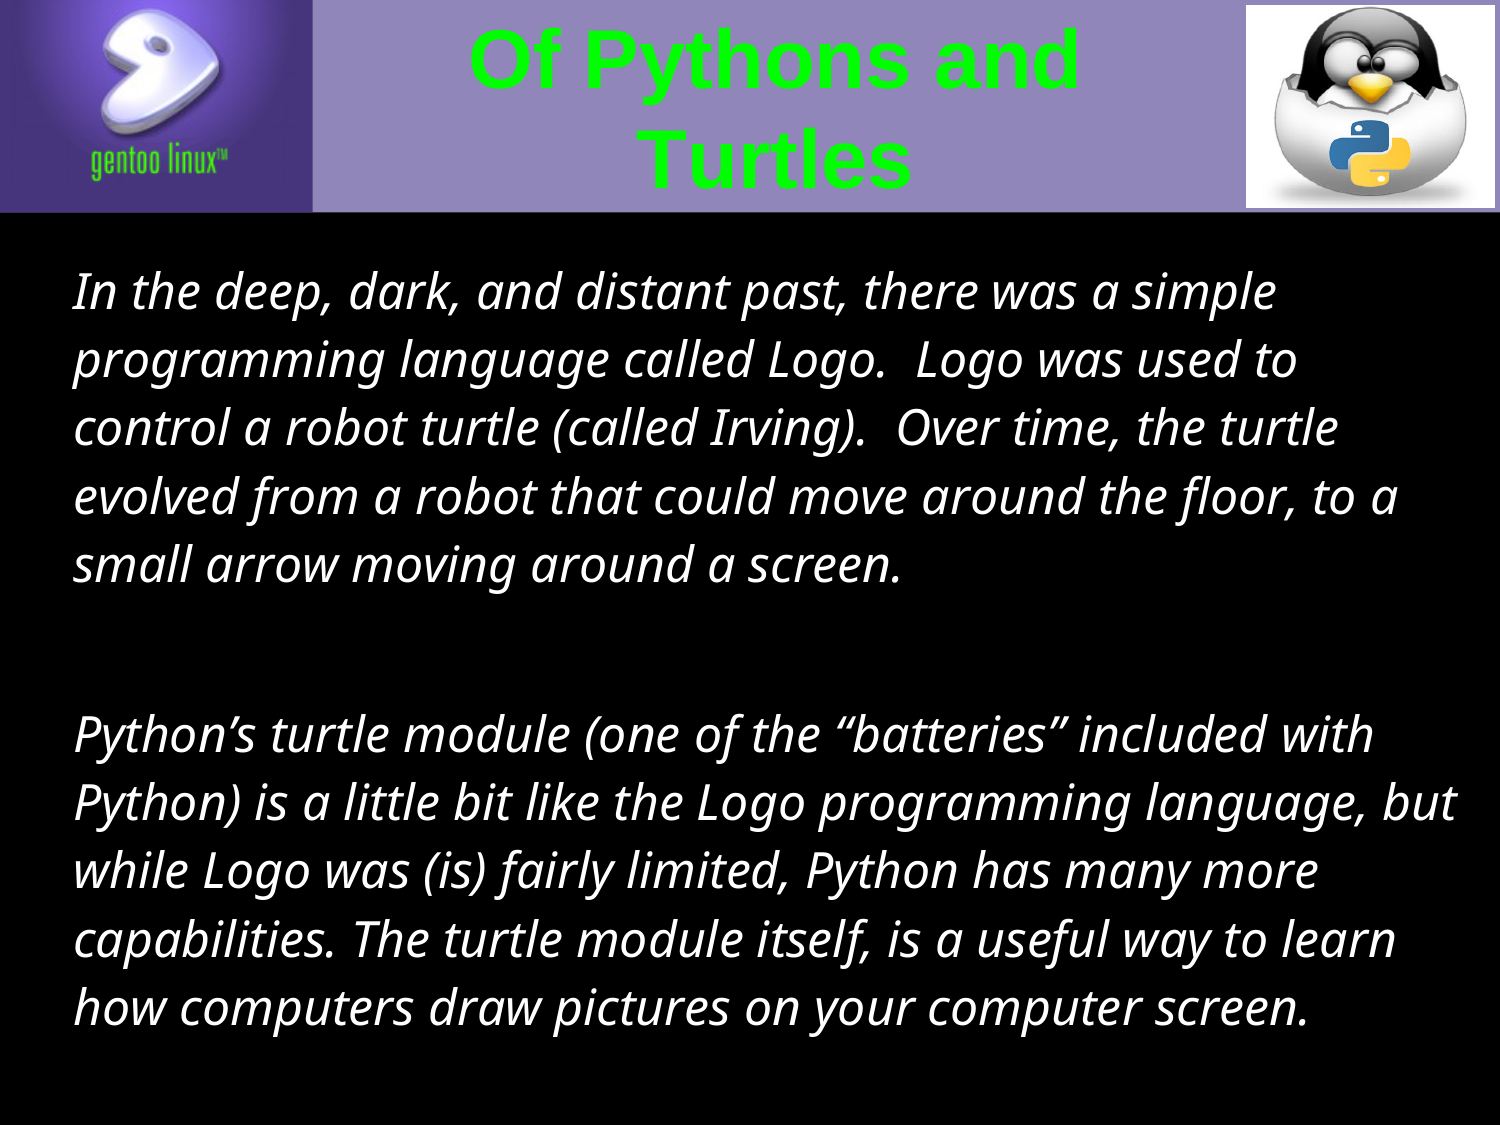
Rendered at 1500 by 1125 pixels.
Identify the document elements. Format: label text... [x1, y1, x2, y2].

title Of Pythons and Turtles [319, 12, 1233, 201]
list In the deep, dark, and distant past, there was a simple programming language called Logo. Logo was used to control a robot turtle (called Irving). Over time, the turtle evolved from a robot that could move around the floor, to a small arrow moving around a screen. Python’s turtle module (one of the “batteries” included with Python) is a little bit like the Logo programming language, but while Logo was (is) fairly limited, Python has many more capabilities. The turtle module itself, is a useful way to learn how computers draw pictures on your computer screen. [35, 255, 1460, 1015]
picture [1246, 5, 1495, 208]
picture [0, 0, 302, 184]
